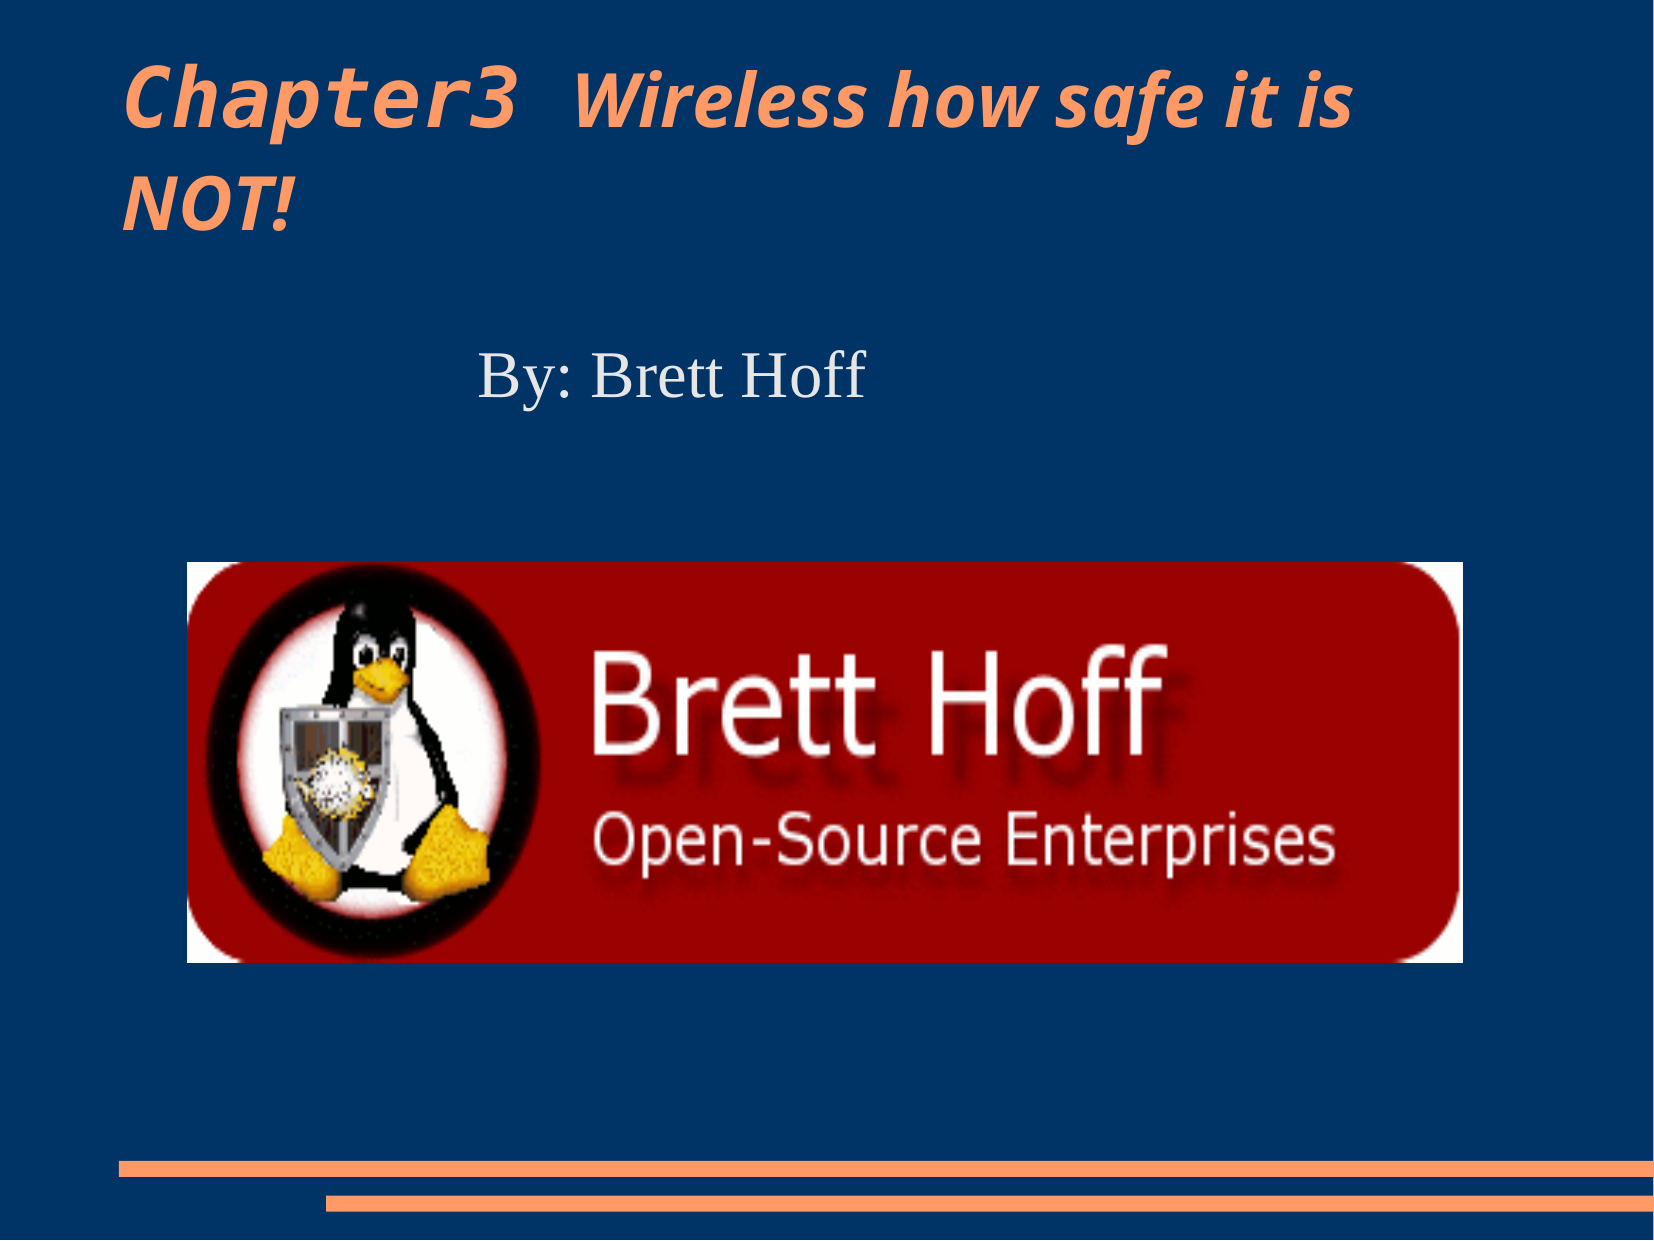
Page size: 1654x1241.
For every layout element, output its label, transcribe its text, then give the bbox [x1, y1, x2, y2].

list By: Brett Hoff [460, 337, 1163, 562]
title Chapter3 Wireless how safe it is NOT! [121, 46, 1534, 254]
picture [187, 562, 1463, 963]
